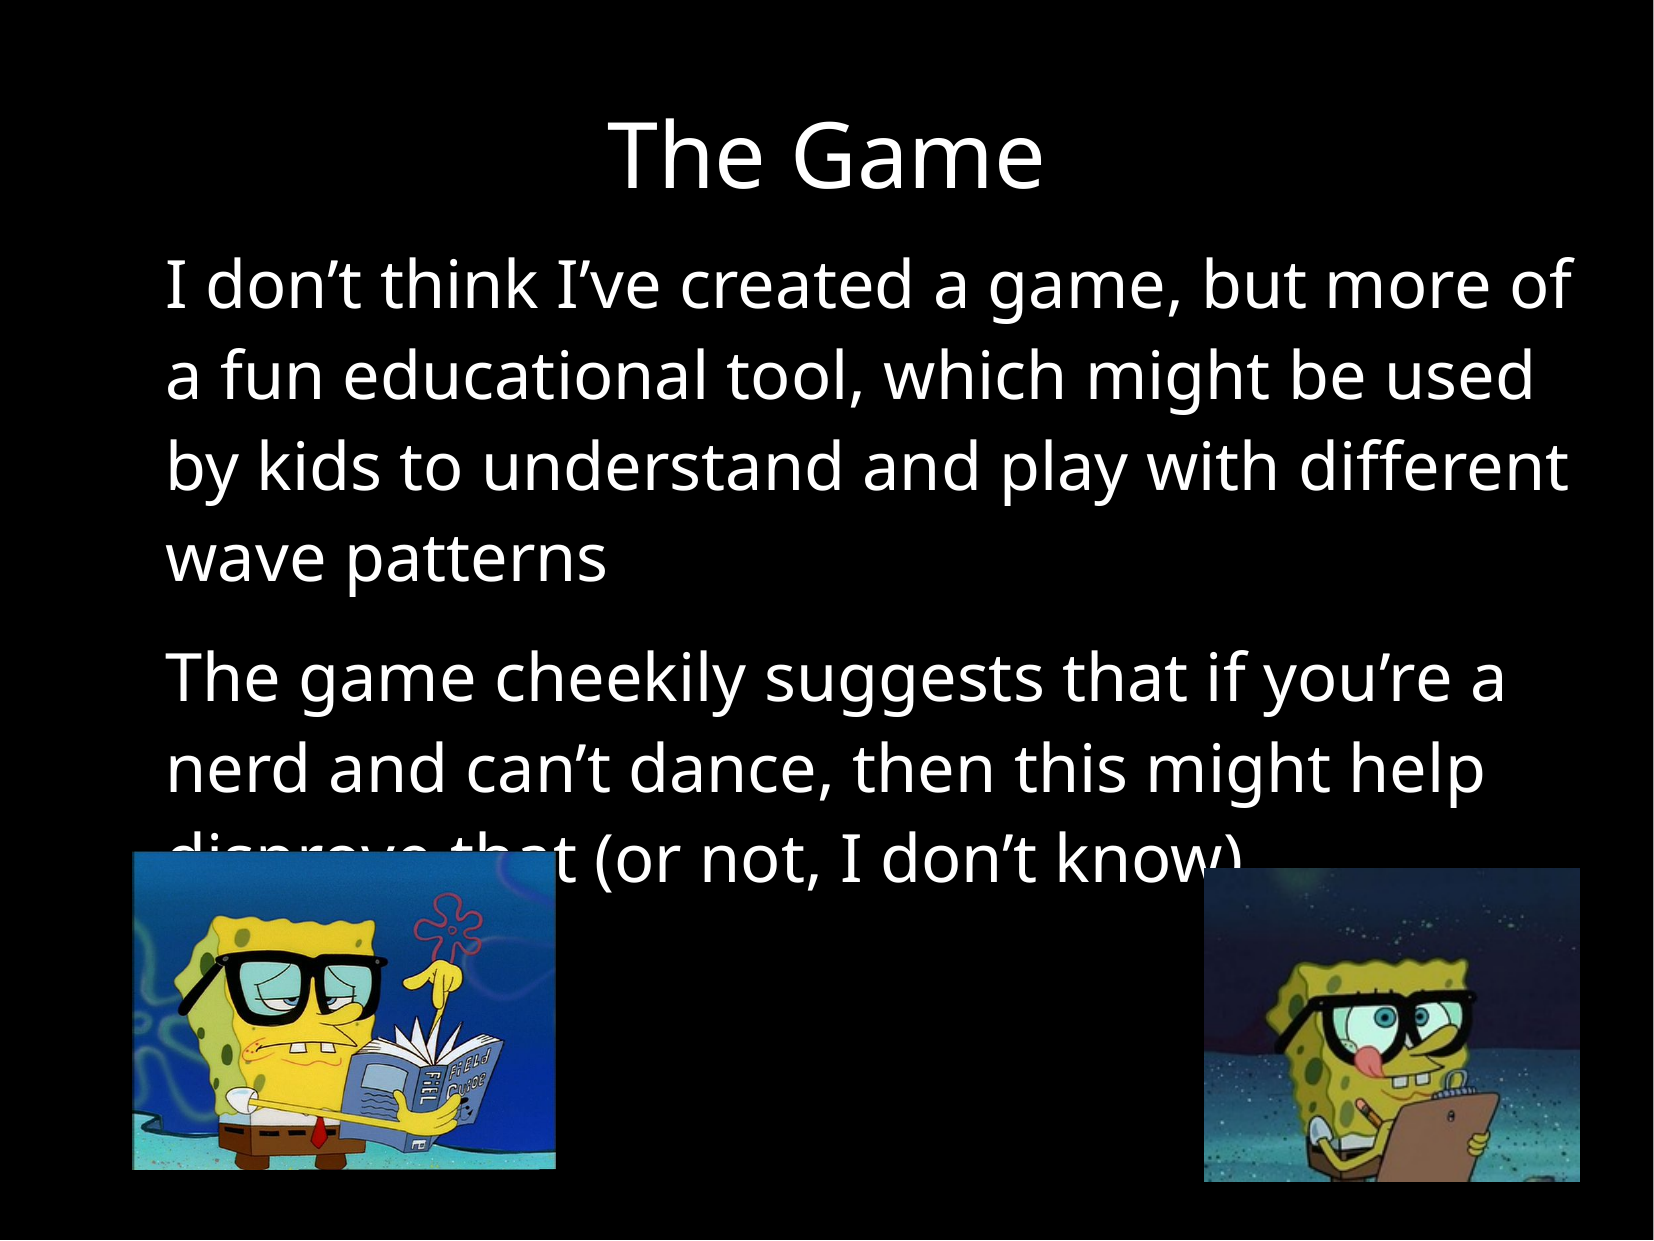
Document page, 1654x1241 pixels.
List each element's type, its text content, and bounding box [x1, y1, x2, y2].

picture [1204, 868, 1580, 1182]
list I don’t think I’ve created a game, but more of a fun educational tool, which might be used by kids to understand and play with different wave patterns The game cheekily suggests that if you’re a nerd and can’t dance, then this might help disprove that (or not, I don’t know) [94, 237, 1583, 957]
title The Game [82, 49, 1571, 257]
picture [132, 851, 556, 1170]
